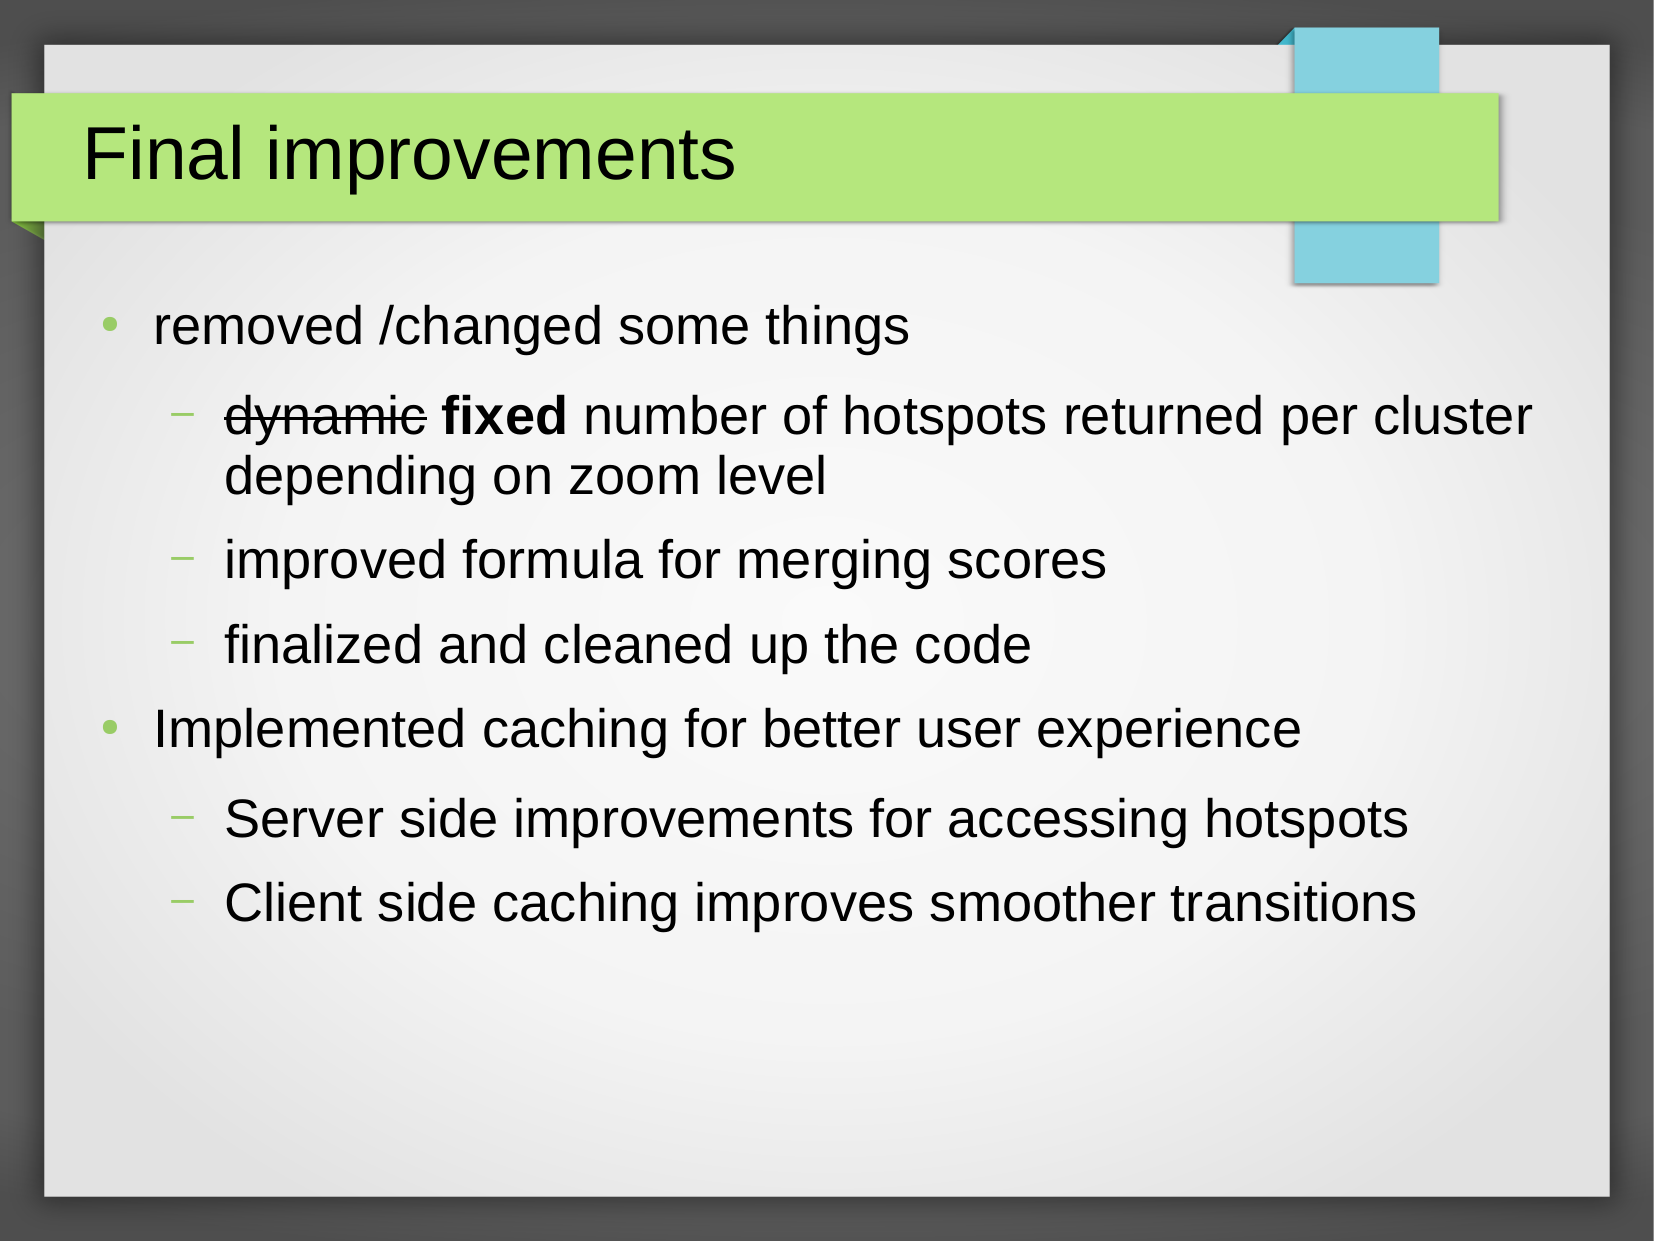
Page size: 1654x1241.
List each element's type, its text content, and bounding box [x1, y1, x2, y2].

picture [0, 0, 1654, 1241]
list removed /changed some things dynamic fixed number of hotspots returned per cluster depending on zoom level improved formula for merging scores finalized and cleaned up the code Implemented caching for better user experience Server side improvements for accessing hotspots Client side caching improves smoother transitions [82, 295, 1571, 1015]
title Final improvements [82, 94, 1264, 213]
